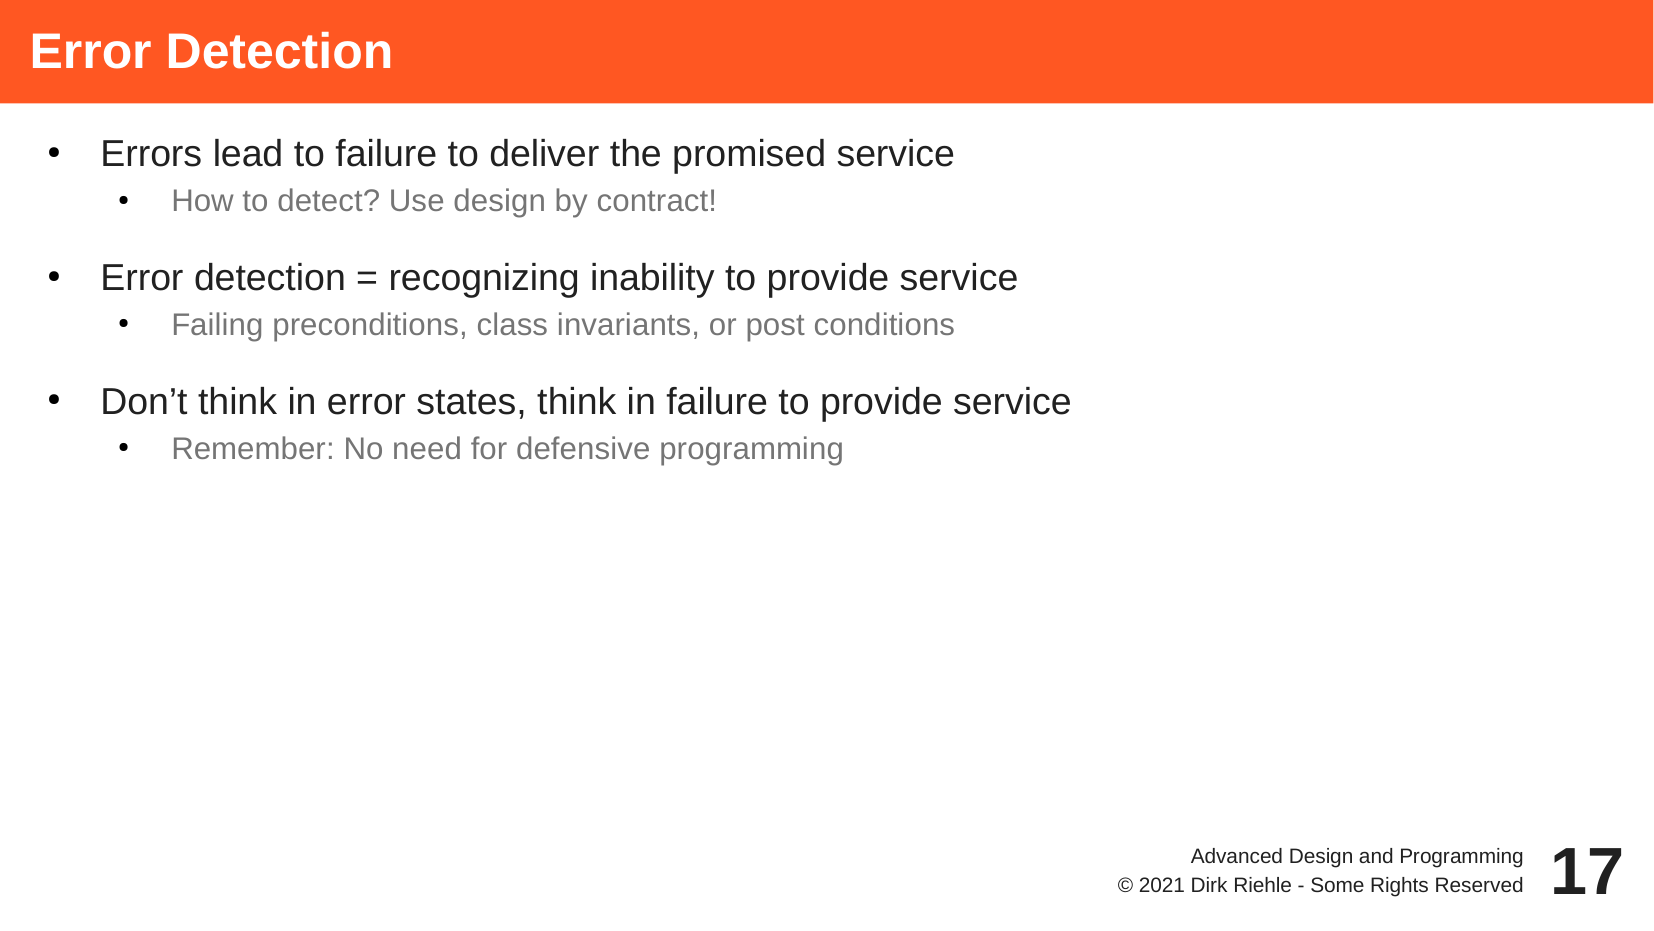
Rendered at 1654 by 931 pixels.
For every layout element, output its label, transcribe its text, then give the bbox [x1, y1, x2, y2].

title Error Detection [0, 0, 1654, 104]
list Errors lead to failure to deliver the promised service How to detect? Use design by contract! Error detection = recognizing inability to provide service Failing preconditions, class invariants, or post conditions Don’t think in error states, think in failure to provide service Remember: No need for defensive programming [29, 132, 1625, 813]
